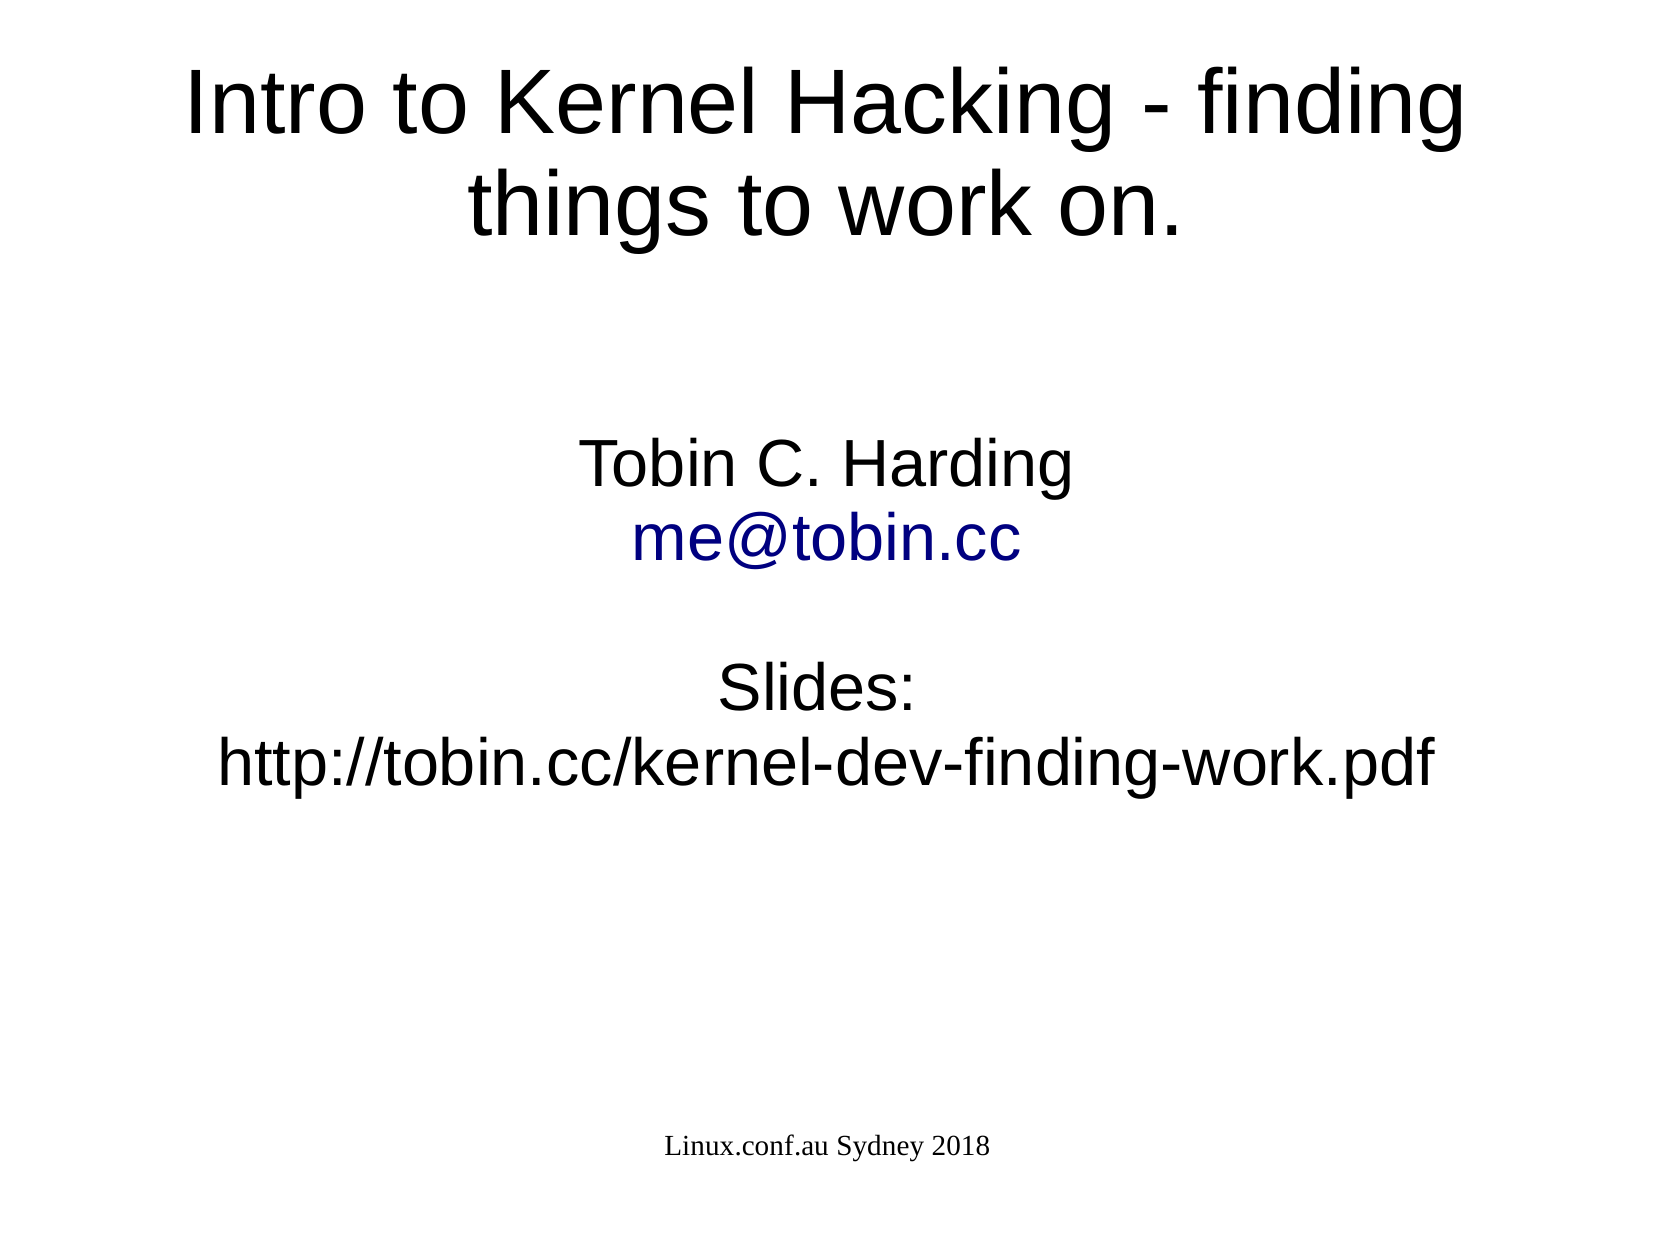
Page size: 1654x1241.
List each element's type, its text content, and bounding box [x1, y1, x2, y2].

title Intro to Kernel Hacking - finding things to work on. [82, 49, 1571, 257]
subtitle Tobin C. Harding me@tobin.cc Slides: http://tobin.cc/kernel-dev-finding-work.pdf [82, 290, 1571, 1010]
